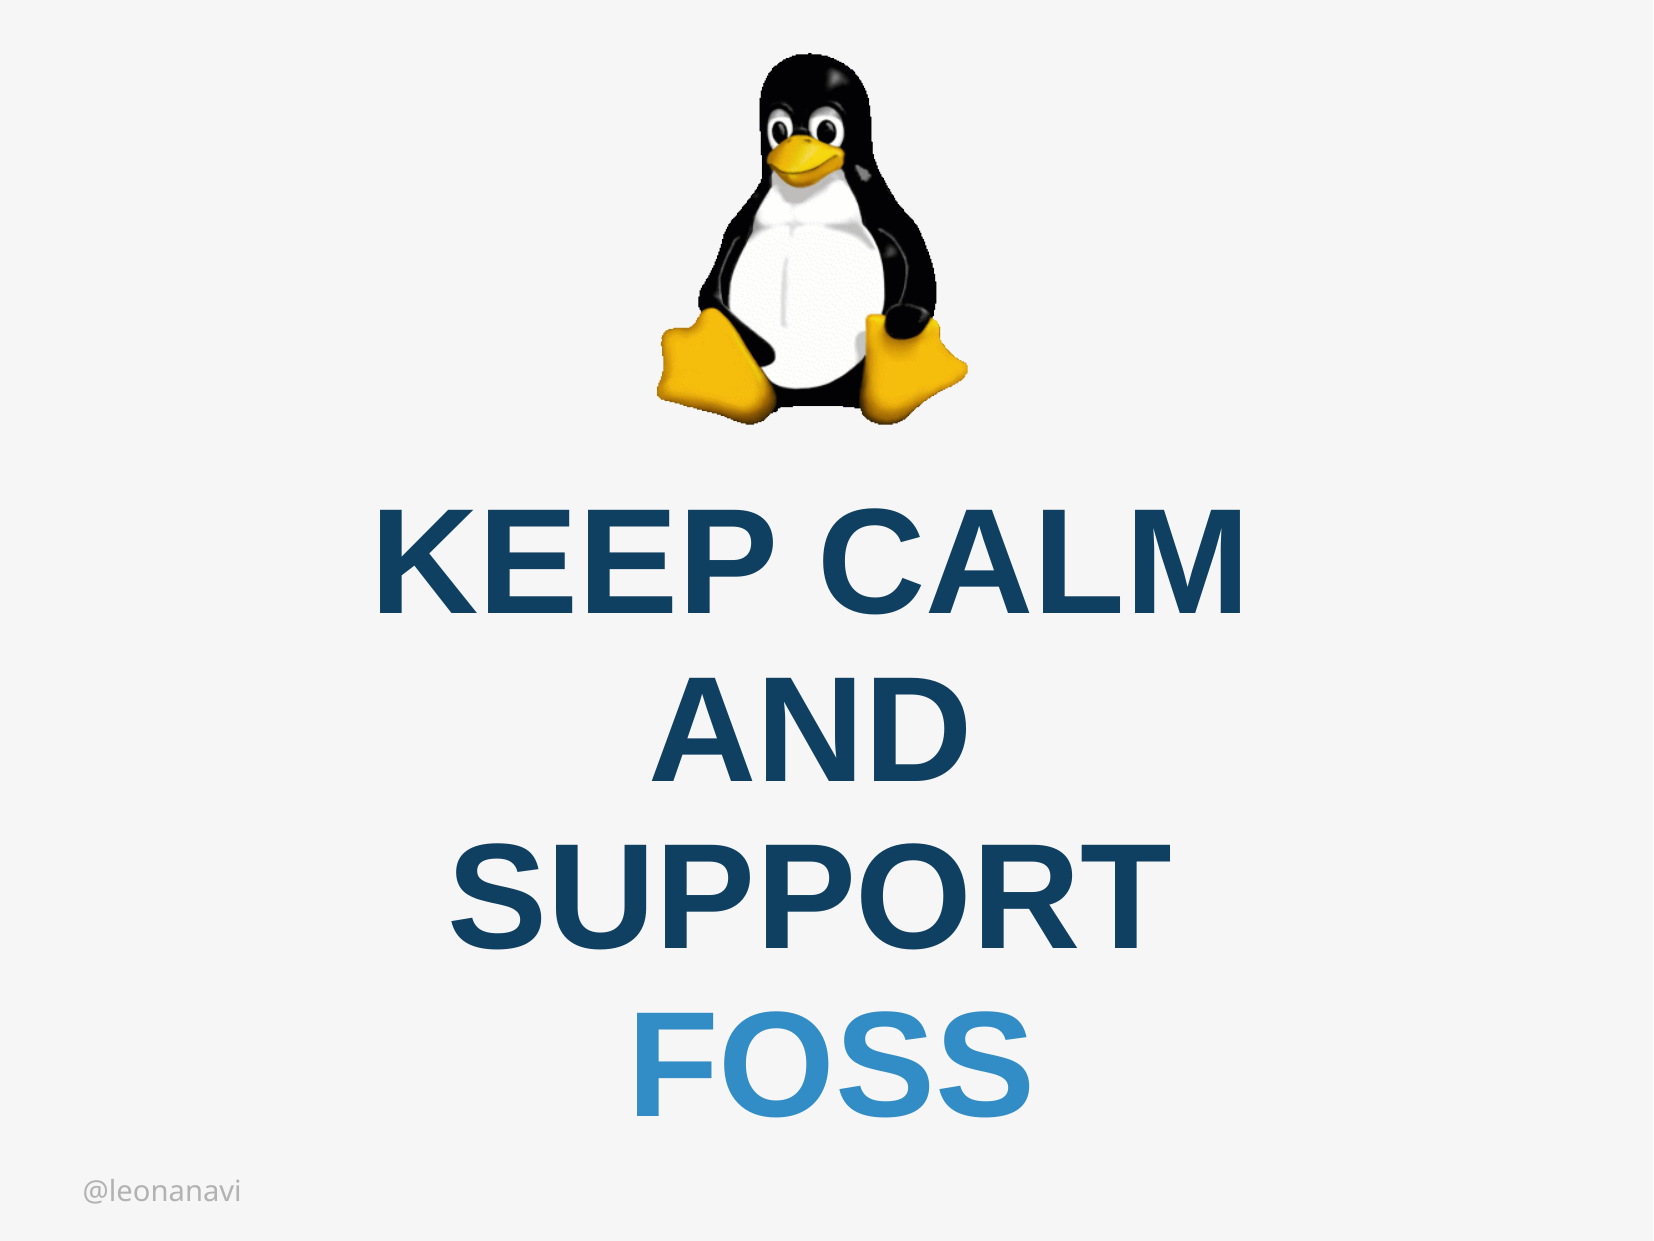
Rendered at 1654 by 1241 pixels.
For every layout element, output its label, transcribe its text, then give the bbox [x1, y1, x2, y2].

text_box KEEP CALM AND SUPPORT FOSS [355, 470, 1653, 1158]
picture [647, 43, 978, 436]
